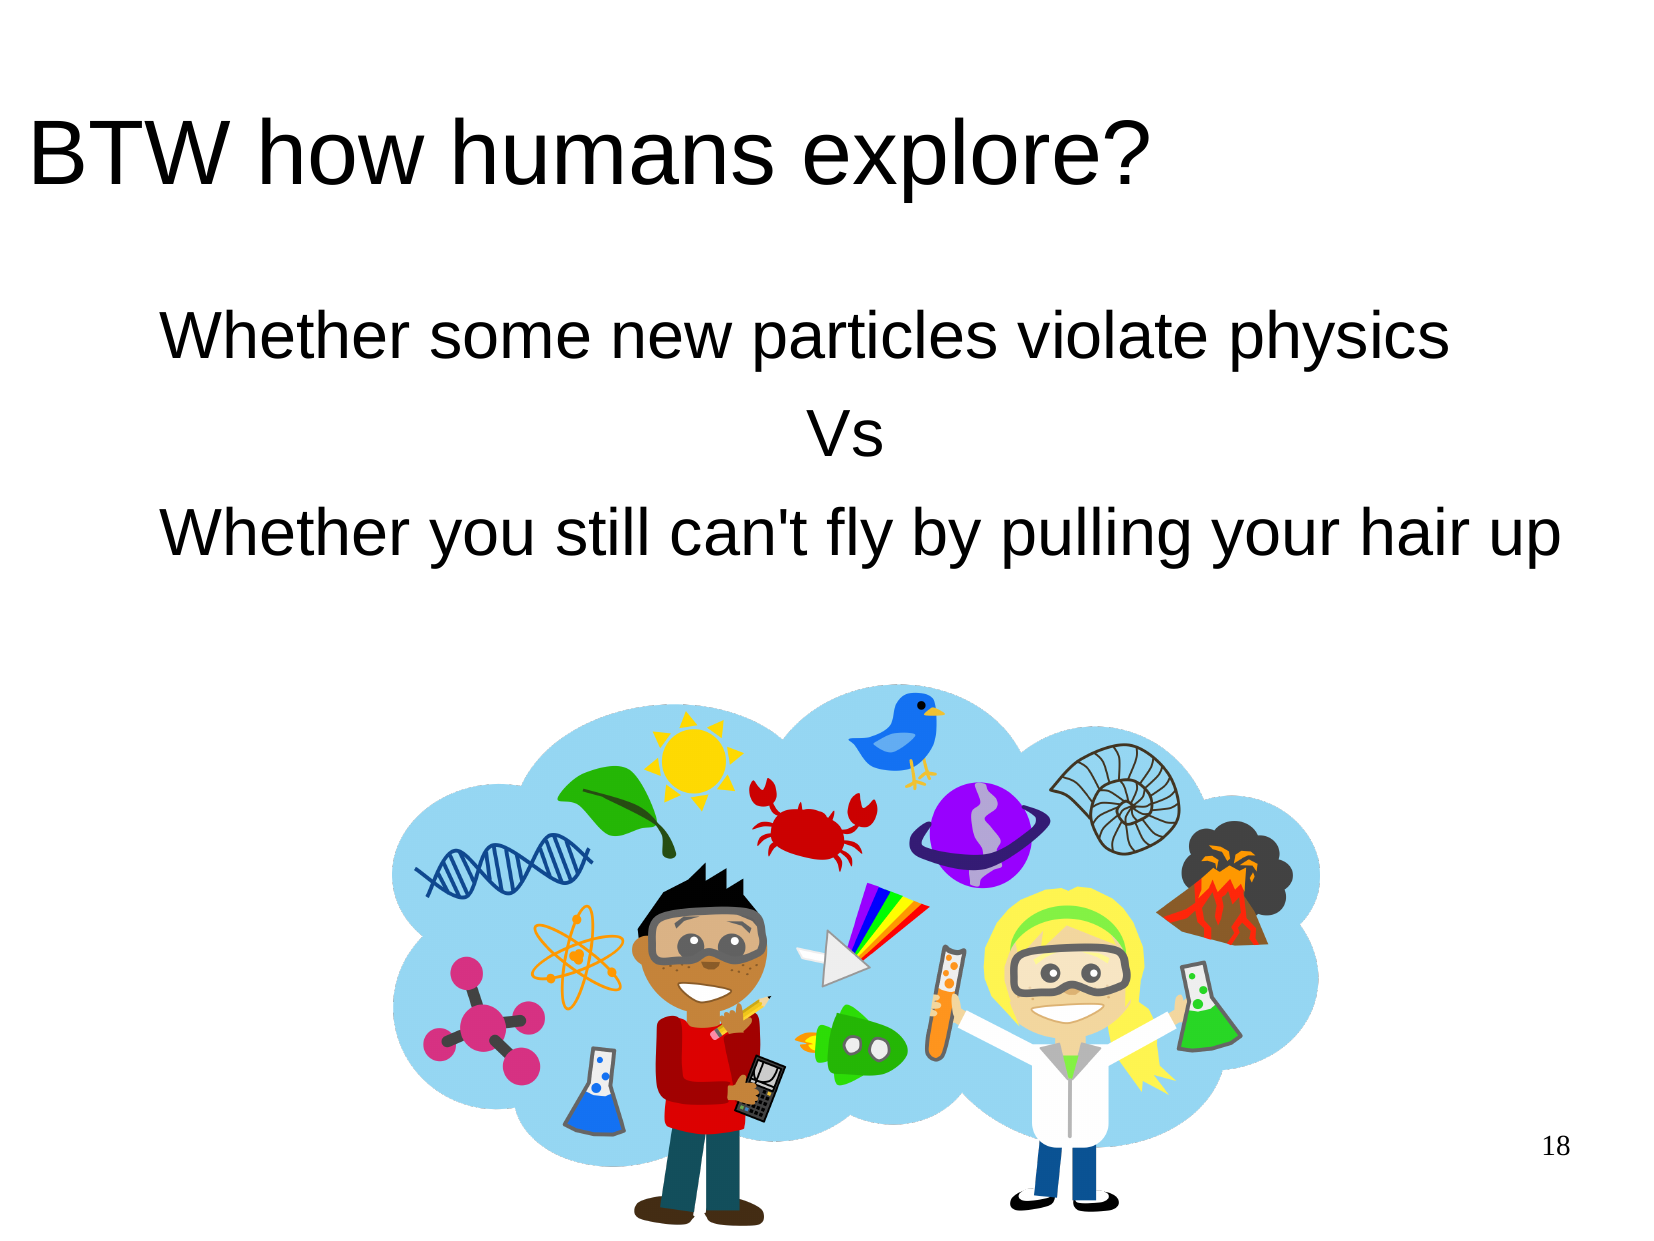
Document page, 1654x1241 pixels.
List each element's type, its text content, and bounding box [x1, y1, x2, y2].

list Whether some new particles violate physics Vs Whether you still can't fly by pulling your hair up [17, 297, 1625, 702]
title BTW how humans explore? [27, 49, 1516, 257]
picture [392, 684, 1320, 1226]
